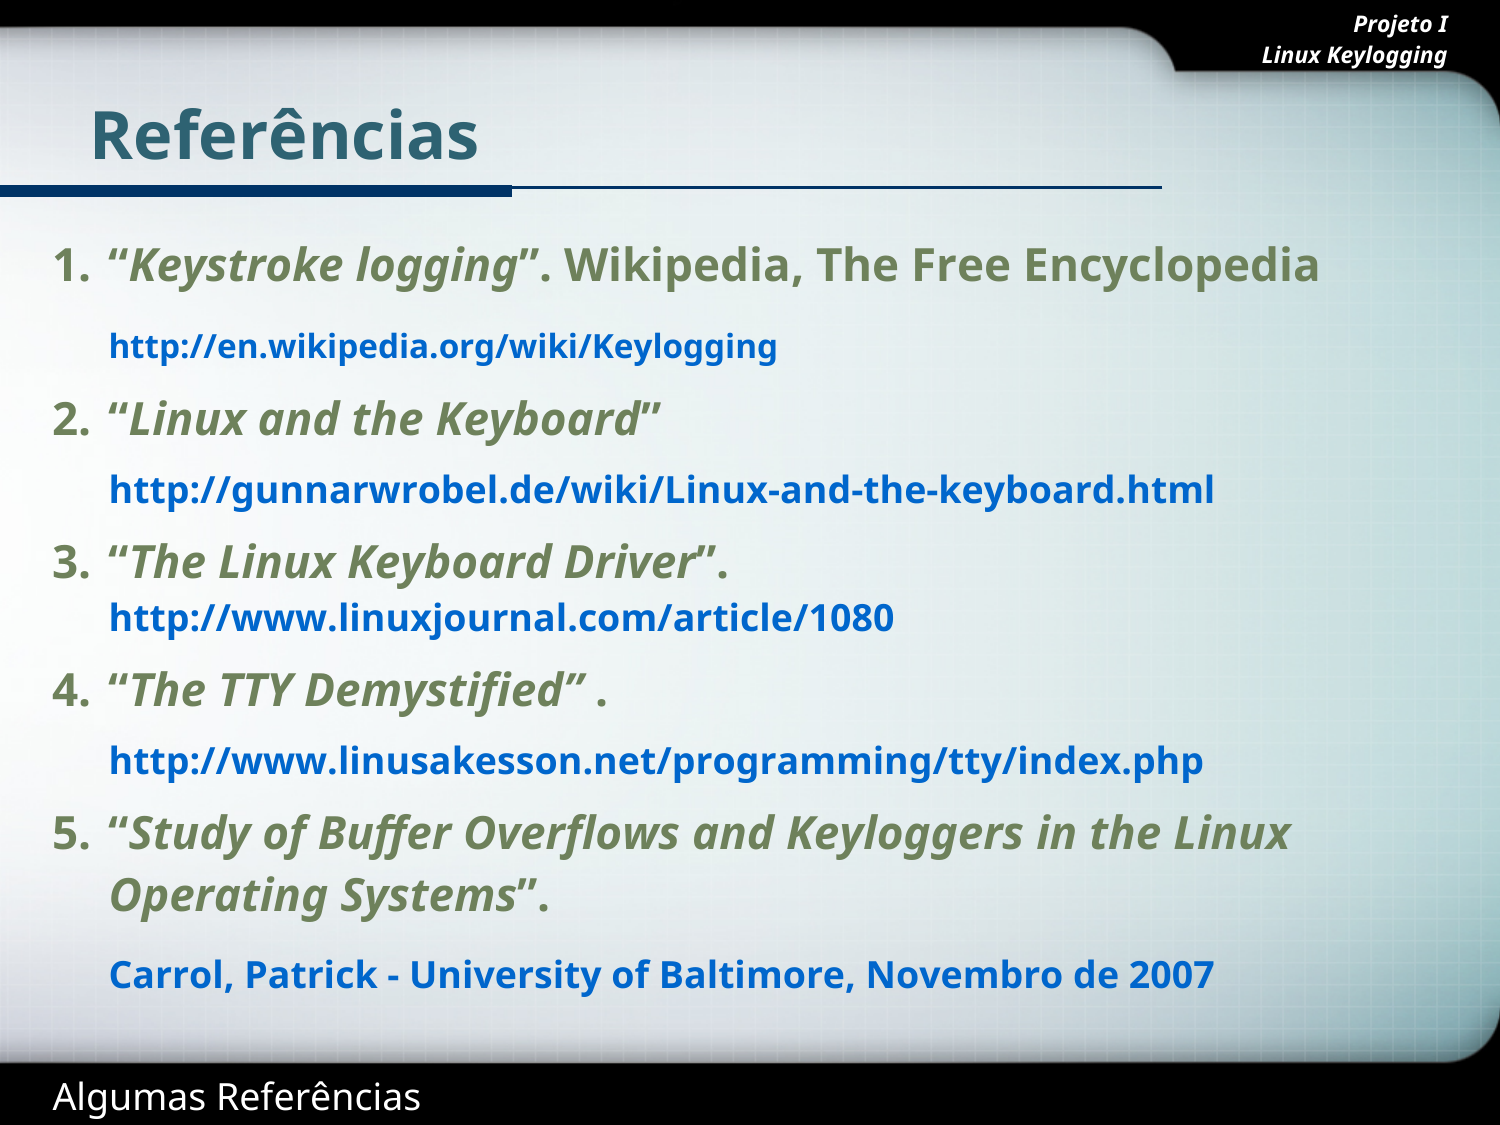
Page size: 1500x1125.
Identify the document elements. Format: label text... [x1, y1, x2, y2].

list “Keystroke logging”. Wikipedia, The Free Encyclopedia http://en.wikipedia.org/wiki/Keylogging “Linux and the Keyboard” http://gunnarwrobel.de/wiki/Linux-and-the-keyboard.html “The Linux Keyboard Driver”. http://www.linuxjournal.com/article/1080 “The TTY Demystiﬁed” . http://www.linusakesson.net/programming/tty/index.php “Study of Buffer Overﬂows and Keyloggers in the Linux Operating Systems”. Carrol, Patrick - University of Baltimore, Novembro de 2007 [37, 224, 1426, 1013]
picture [0, 0, 1500, 1125]
title Referências [75, 85, 1338, 182]
text_box Algumas Referências [37, 1065, 976, 1125]
